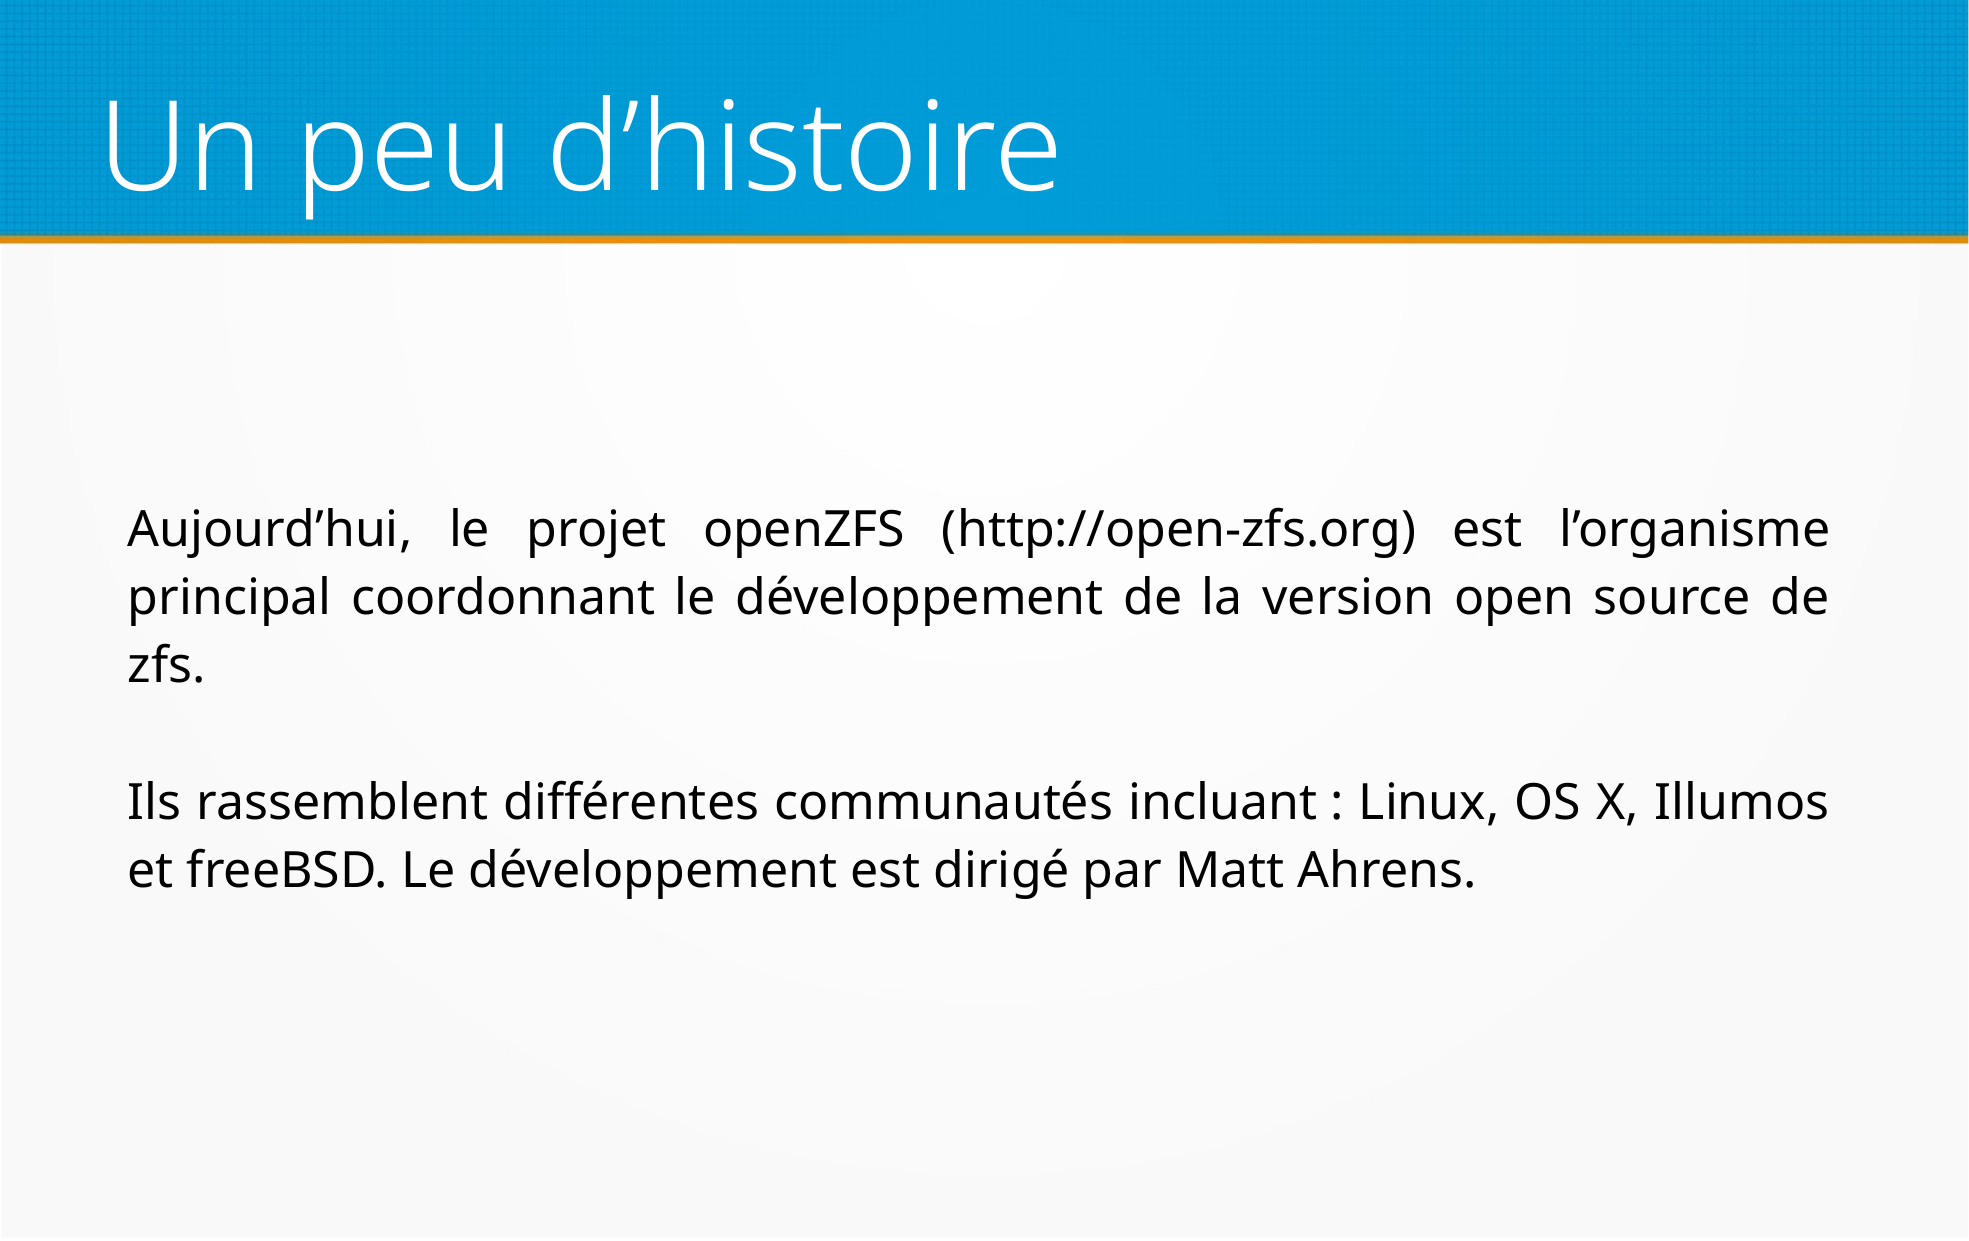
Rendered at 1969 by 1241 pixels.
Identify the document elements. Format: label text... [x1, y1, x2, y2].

picture [0, 233, 1969, 1241]
subtitle Aujourd’hui, le projet openZFS (http://open-zfs.org) est l’organisme principal coordonnant le développement de la version open source de zfs. Ils rassemblent différentes communautés incluant : Linux, OS X, Illumos et freeBSD. Le développement est dirigé par Matt Ahrens. [98, 315, 1861, 1081]
title Un peu d’histoire [98, 19, 1870, 227]
